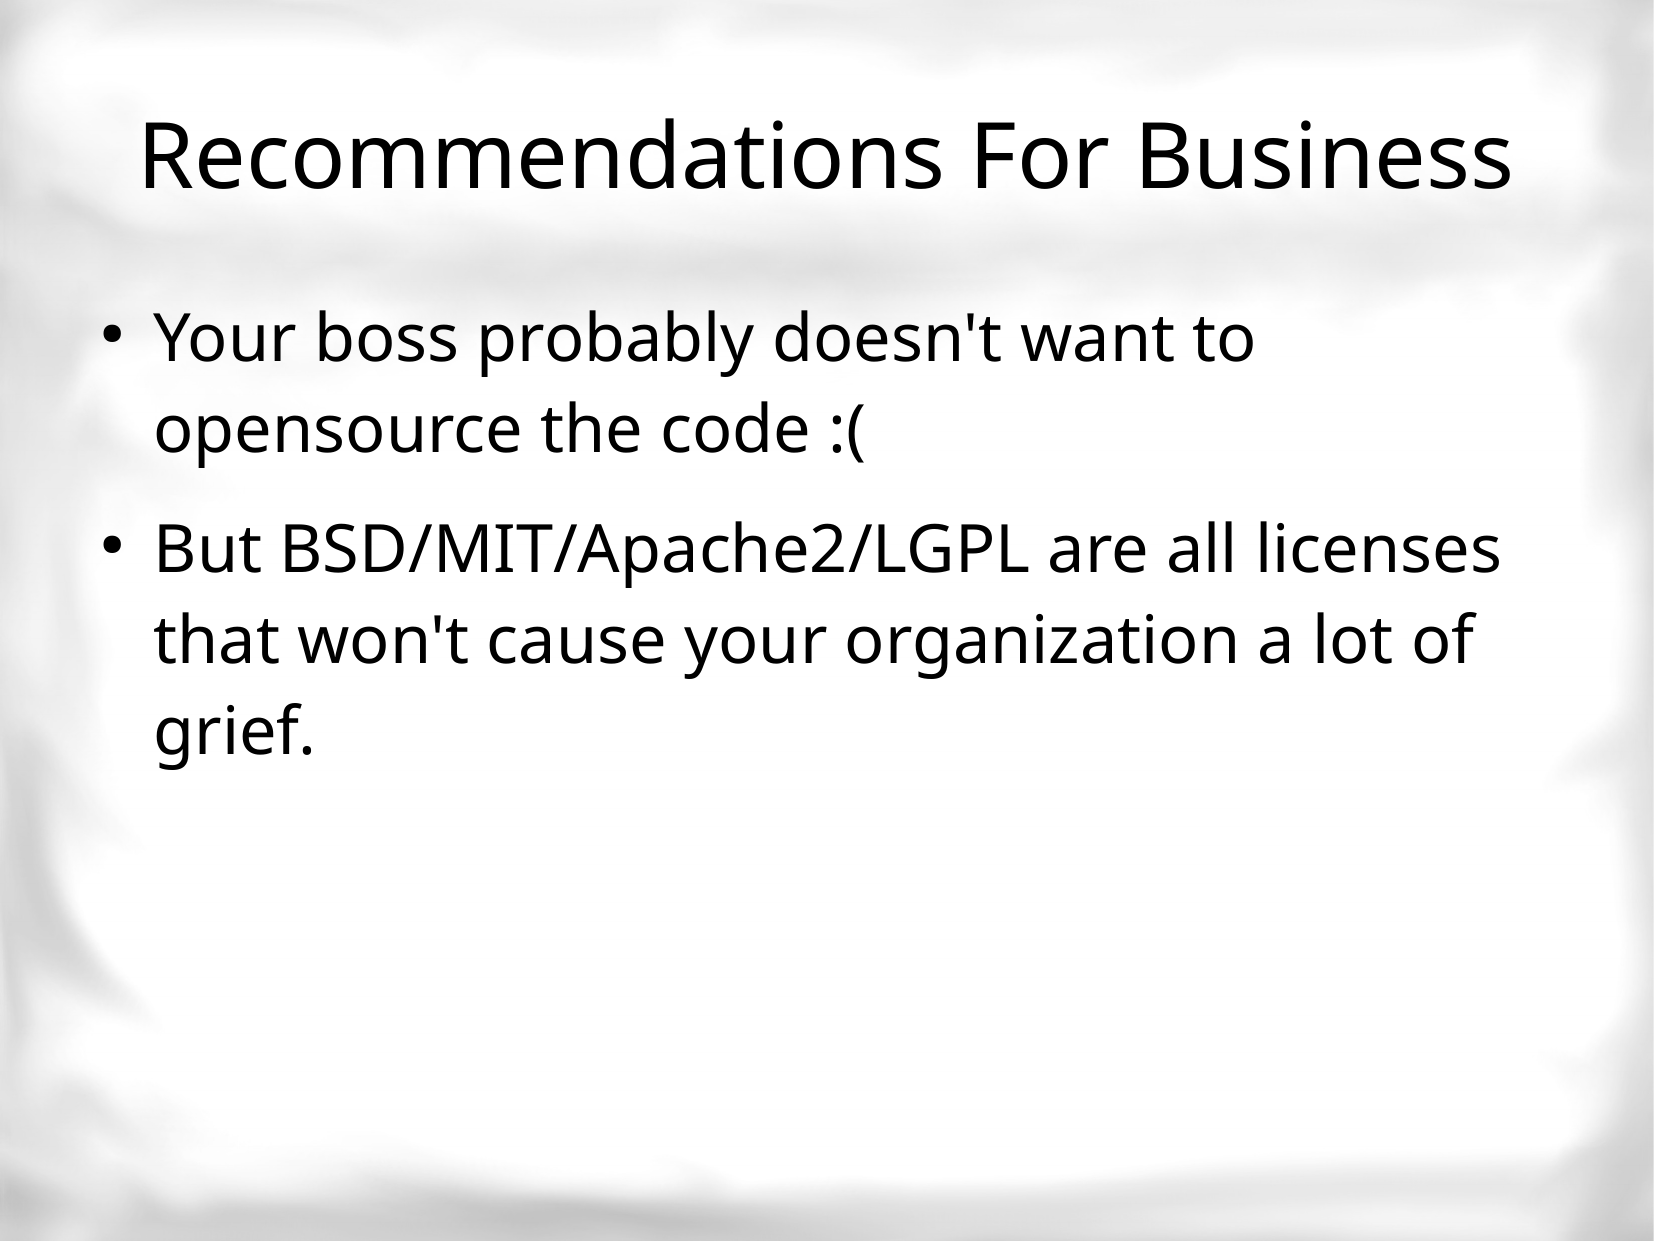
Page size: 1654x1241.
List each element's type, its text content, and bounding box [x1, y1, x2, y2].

list Your boss probably doesn't want to opensource the code :( But BSD/MIT/Apache2/LGPL are all licenses that won't cause your organization a lot of grief. [82, 290, 1538, 1010]
title Recommendations For Business [82, 49, 1571, 257]
picture [0, 0, 1654, 1241]
